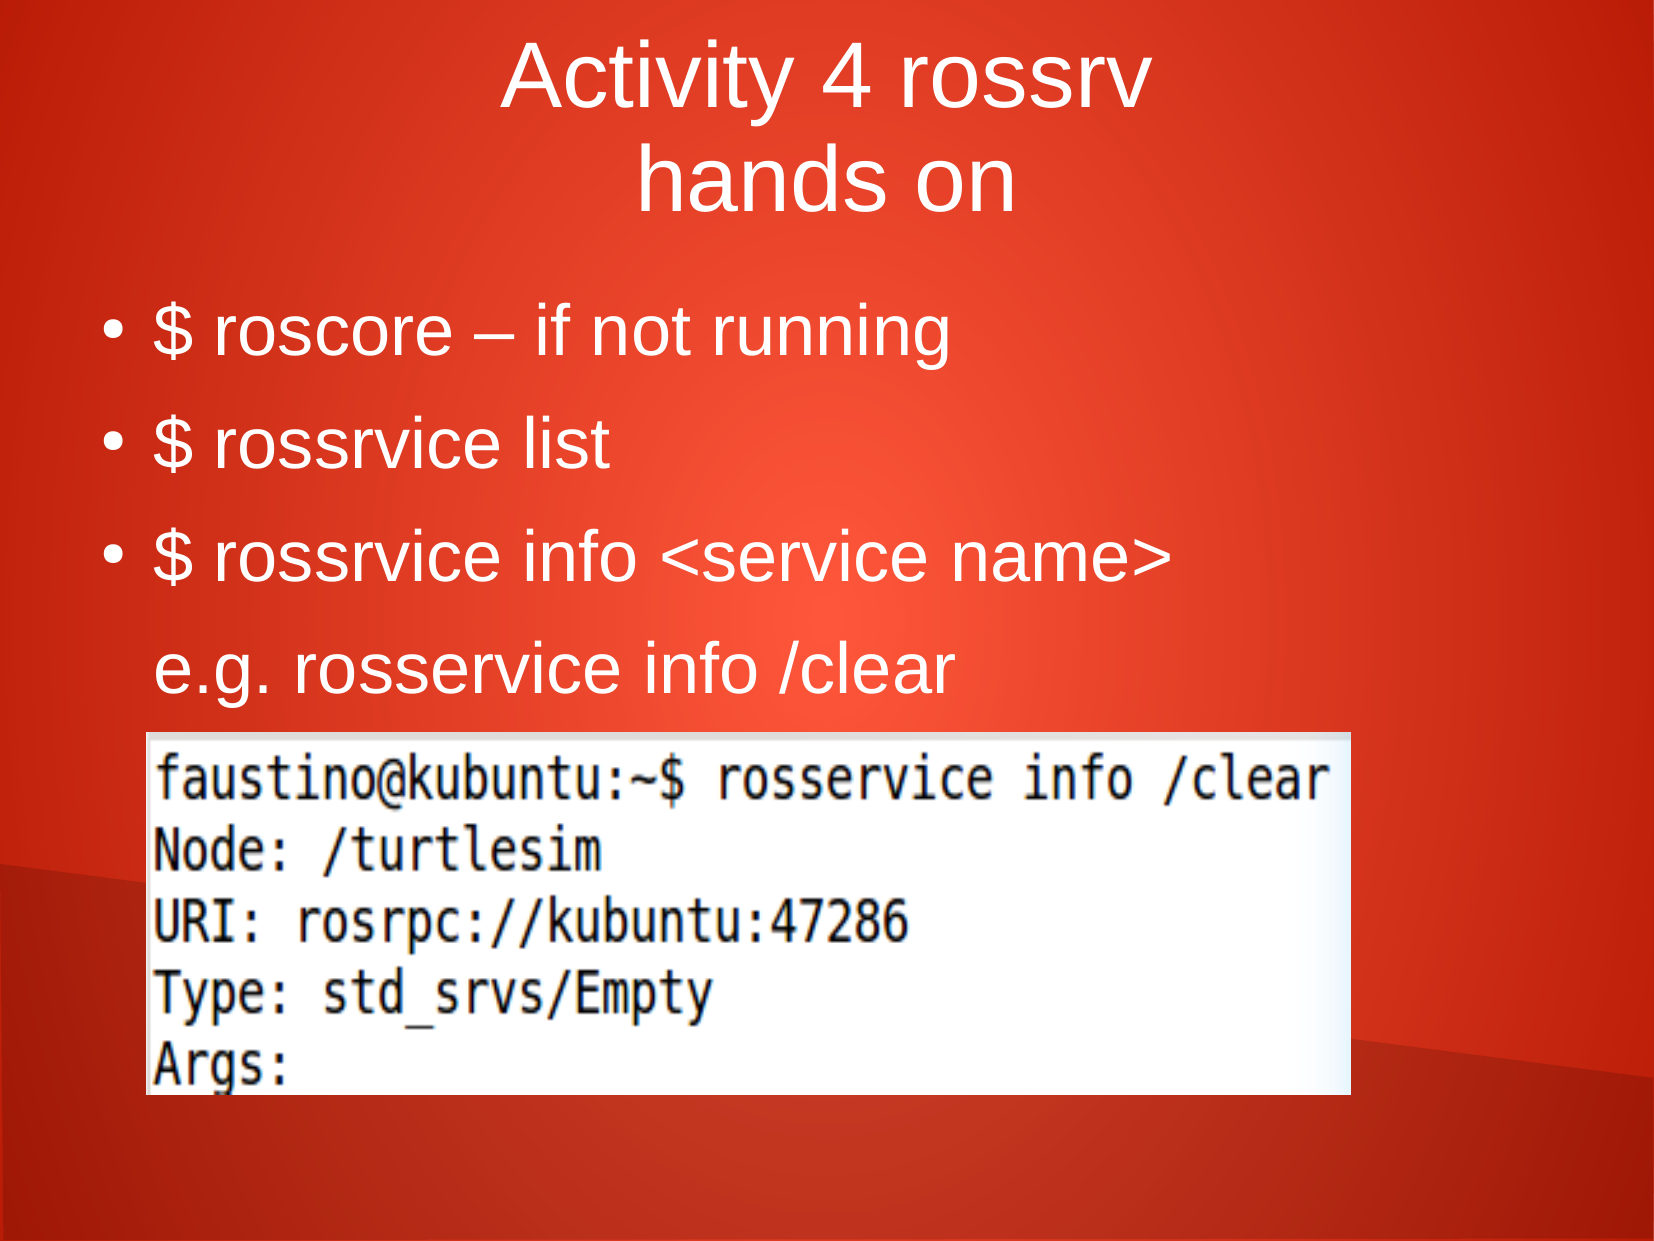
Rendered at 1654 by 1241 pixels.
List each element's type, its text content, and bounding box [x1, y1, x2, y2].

list $ roscore – if not running $ rossrvice list $ rossrvice info <service name> e.g. rosservice info /clear [82, 290, 1571, 1010]
picture [146, 732, 1351, 1096]
title Activity 4 rossrv hands on [389, 22, 1264, 232]
